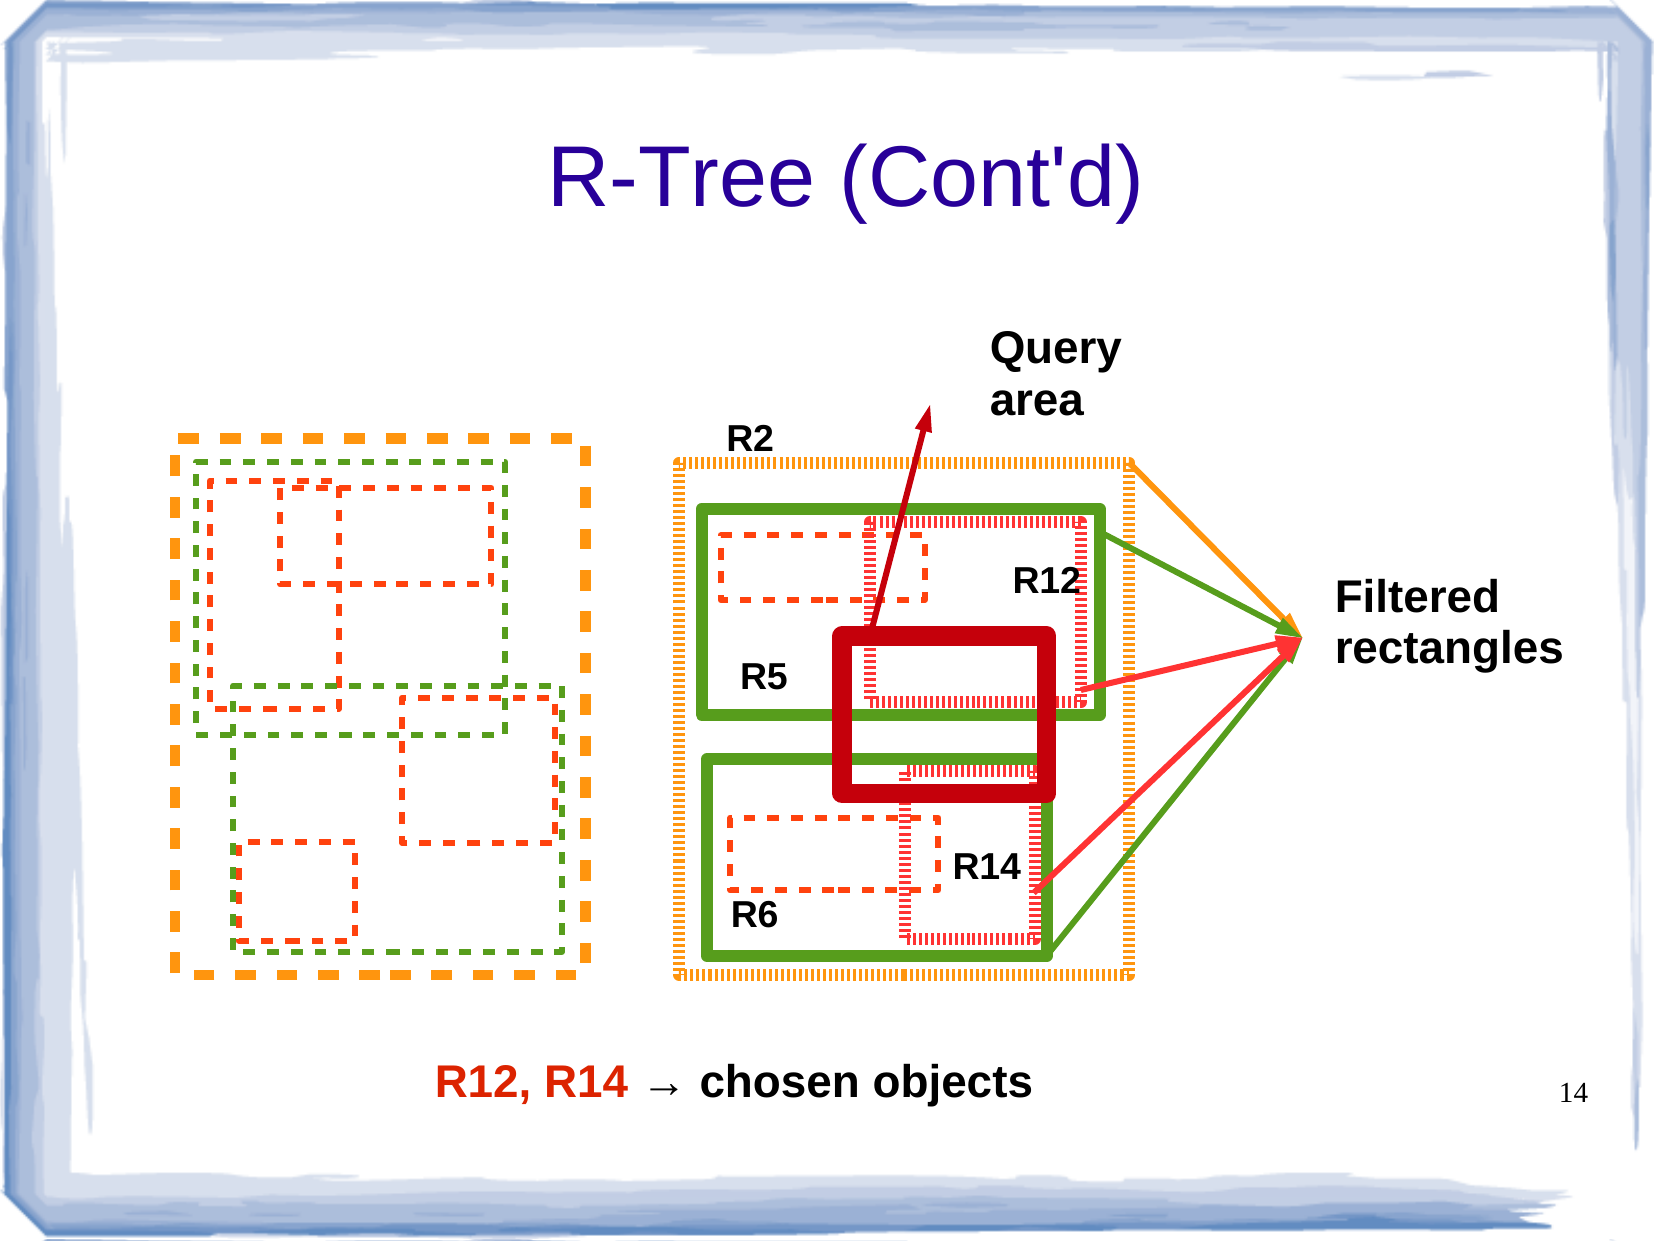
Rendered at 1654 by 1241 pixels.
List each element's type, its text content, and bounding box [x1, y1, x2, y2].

picture [0, 0, 1654, 1241]
text_box R14 [939, 840, 1034, 893]
text_box R12 [999, 554, 1094, 608]
text_box R2 [713, 411, 787, 465]
text_box [904, 771, 1036, 784]
text_box [869, 646, 1037, 703]
title R-Tree (Cont'd) [101, 73, 1591, 281]
text_box Query area [975, 315, 1141, 433]
text_box [209, 480, 492, 709]
text_box R5 [727, 650, 801, 703]
text_box [402, 697, 555, 843]
text_box [877, 522, 1081, 703]
text_box [730, 803, 1036, 939]
text_box [720, 522, 896, 624]
text_box R6 [718, 888, 792, 941]
text_box [238, 841, 355, 941]
text_box Filtered rectangles [1320, 516, 1606, 681]
text_box R12, R14 → chosen objects [420, 1048, 1096, 1115]
